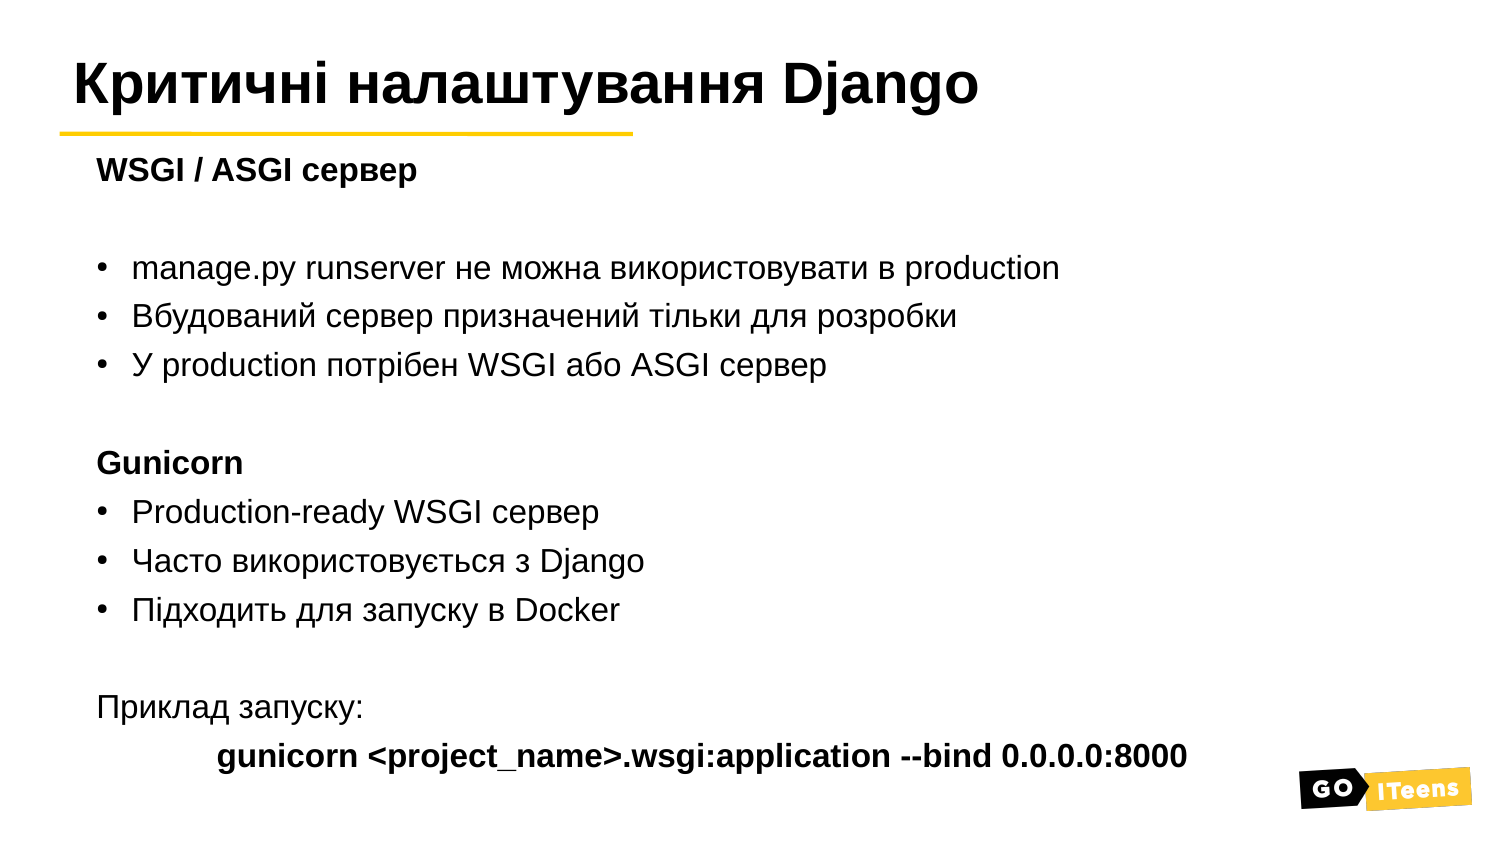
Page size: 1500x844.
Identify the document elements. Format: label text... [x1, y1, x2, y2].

text_box WSGI / ASGI сервер manage.py runserver не можна використовувати в production Вбудований сервер призначений тільки для розробки У production потрібен WSGI або ASGI сервер Gunicorn Production-ready WSGI сервер Часто використовується з Django Підходить для запуску в Docker Приклад запуску: gunicorn <project_name>.wsgi:application --bind 0.0.0.0:8000 [51, 144, 1464, 782]
picture [1299, 767, 1472, 811]
text_box Критичні налаштування Django [58, 30, 1359, 131]
